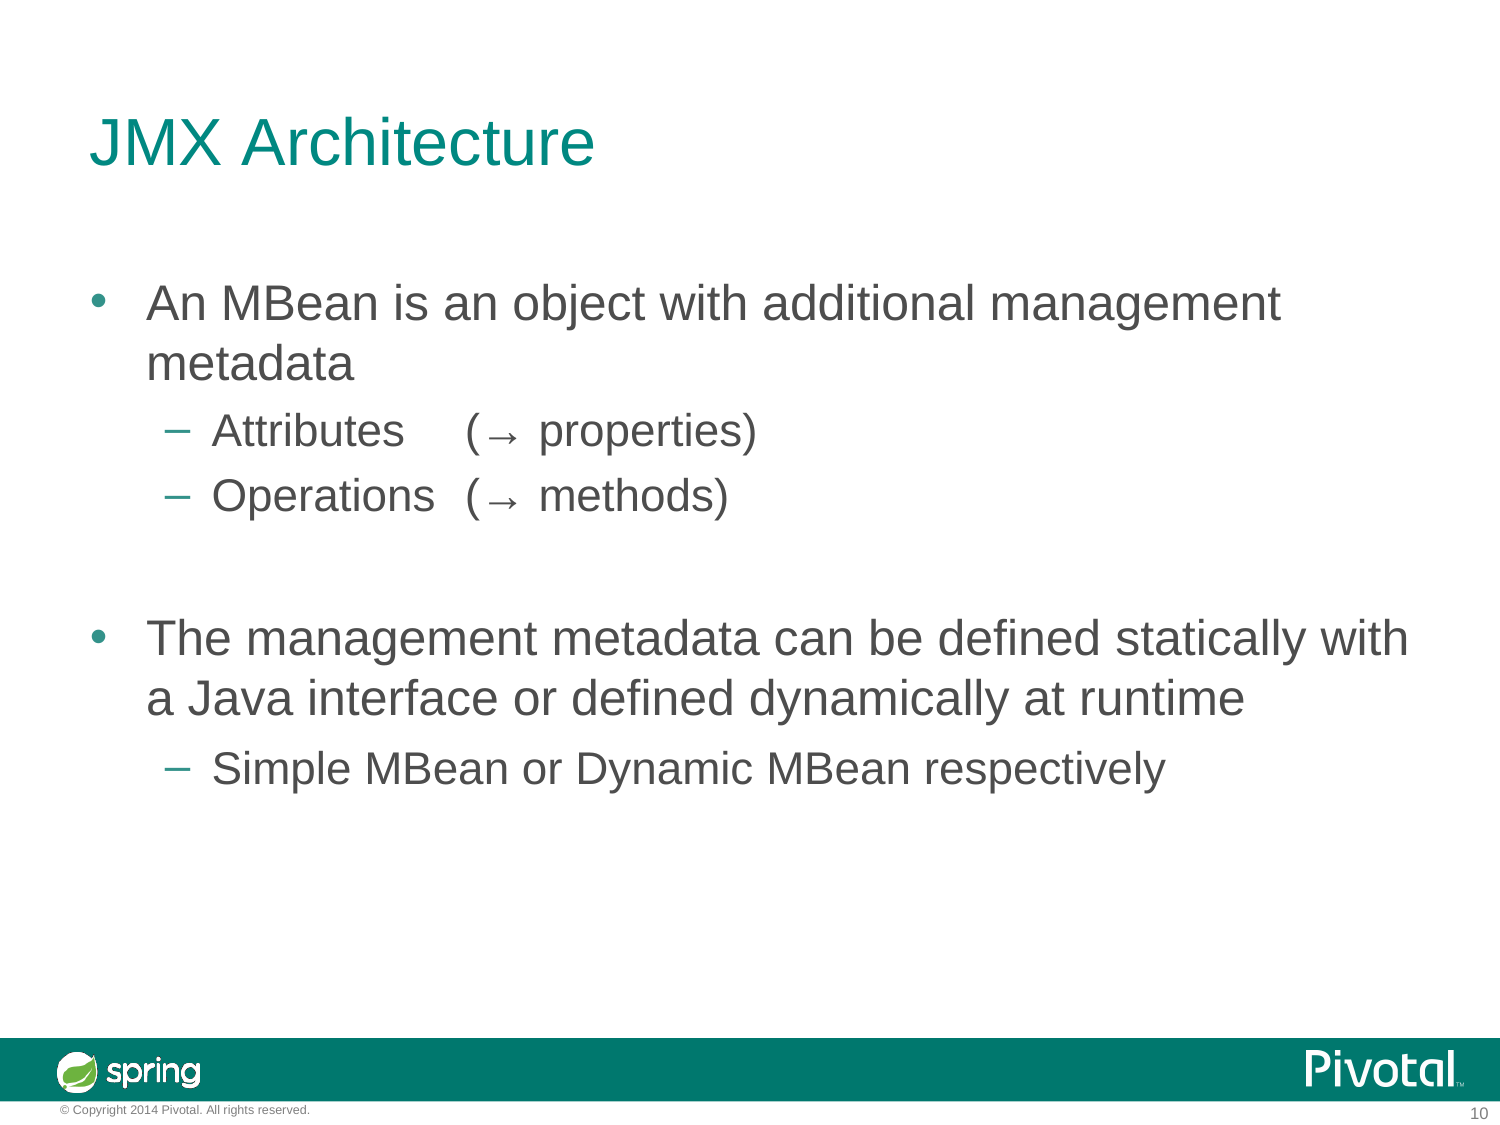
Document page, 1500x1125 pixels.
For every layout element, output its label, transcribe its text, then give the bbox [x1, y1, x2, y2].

picture [1306, 1050, 1464, 1087]
list An MBean is an object with additional management metadata Attributes (→ properties) Operations (→ methods) The management metadata can be defined statically with a Java interface or defined dynamically at runtime Simple MBean or Dynamic MBean respectively [75, 262, 1426, 1005]
title JMX Architecture [75, 45, 1426, 233]
picture [32, 1041, 210, 1103]
